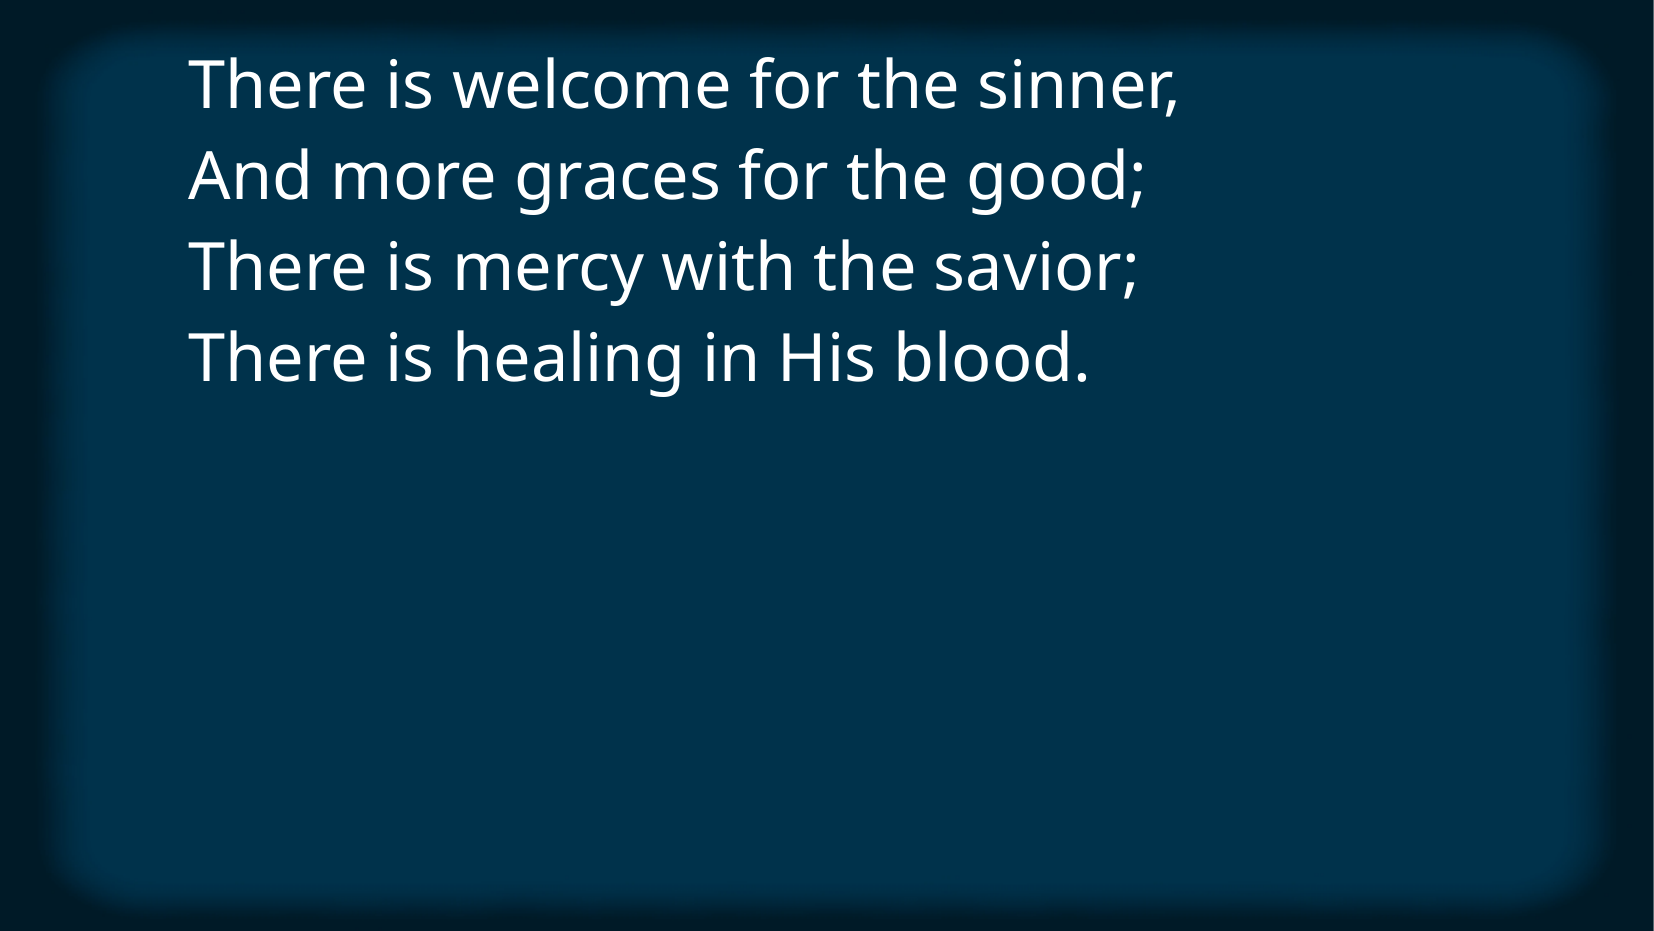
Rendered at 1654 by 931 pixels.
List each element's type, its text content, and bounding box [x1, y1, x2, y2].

picture [0, 0, 1654, 931]
text_box There is welcome for the sinner, And more graces for the good; There is mercy with the savior; There is healing in His blood. [105, 30, 1561, 400]
